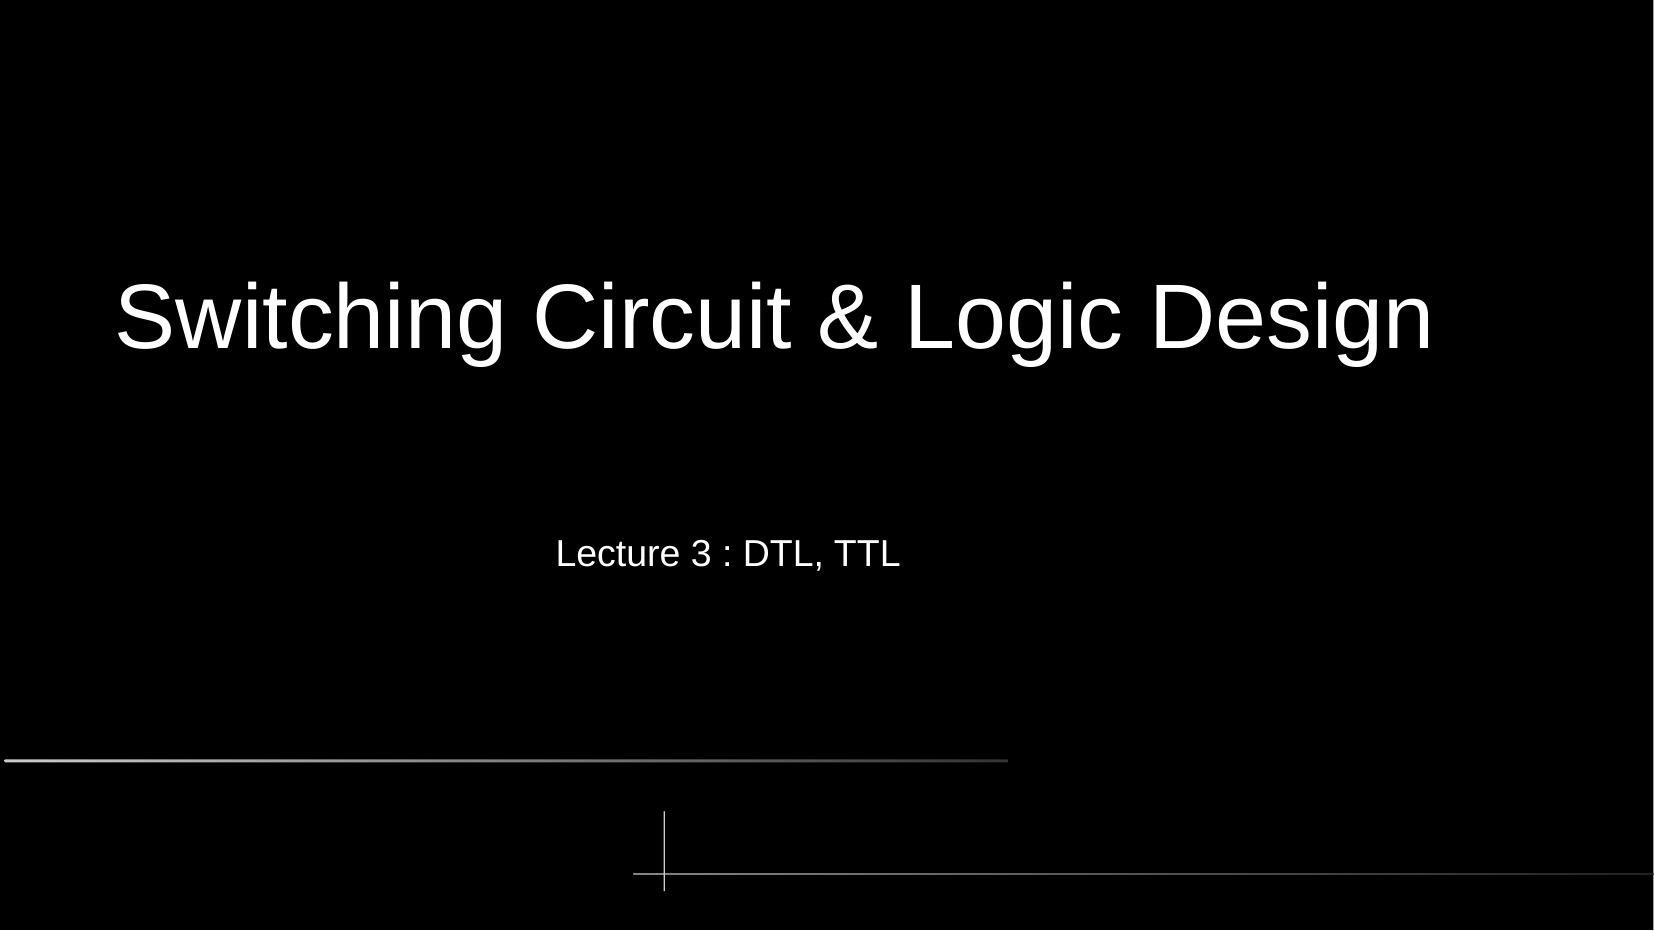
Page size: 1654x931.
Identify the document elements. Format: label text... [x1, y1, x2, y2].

title Switching Circuit & Logic Design [37, 262, 1514, 371]
text_box Lecture 3 : DTL, TTL [540, 525, 1314, 582]
